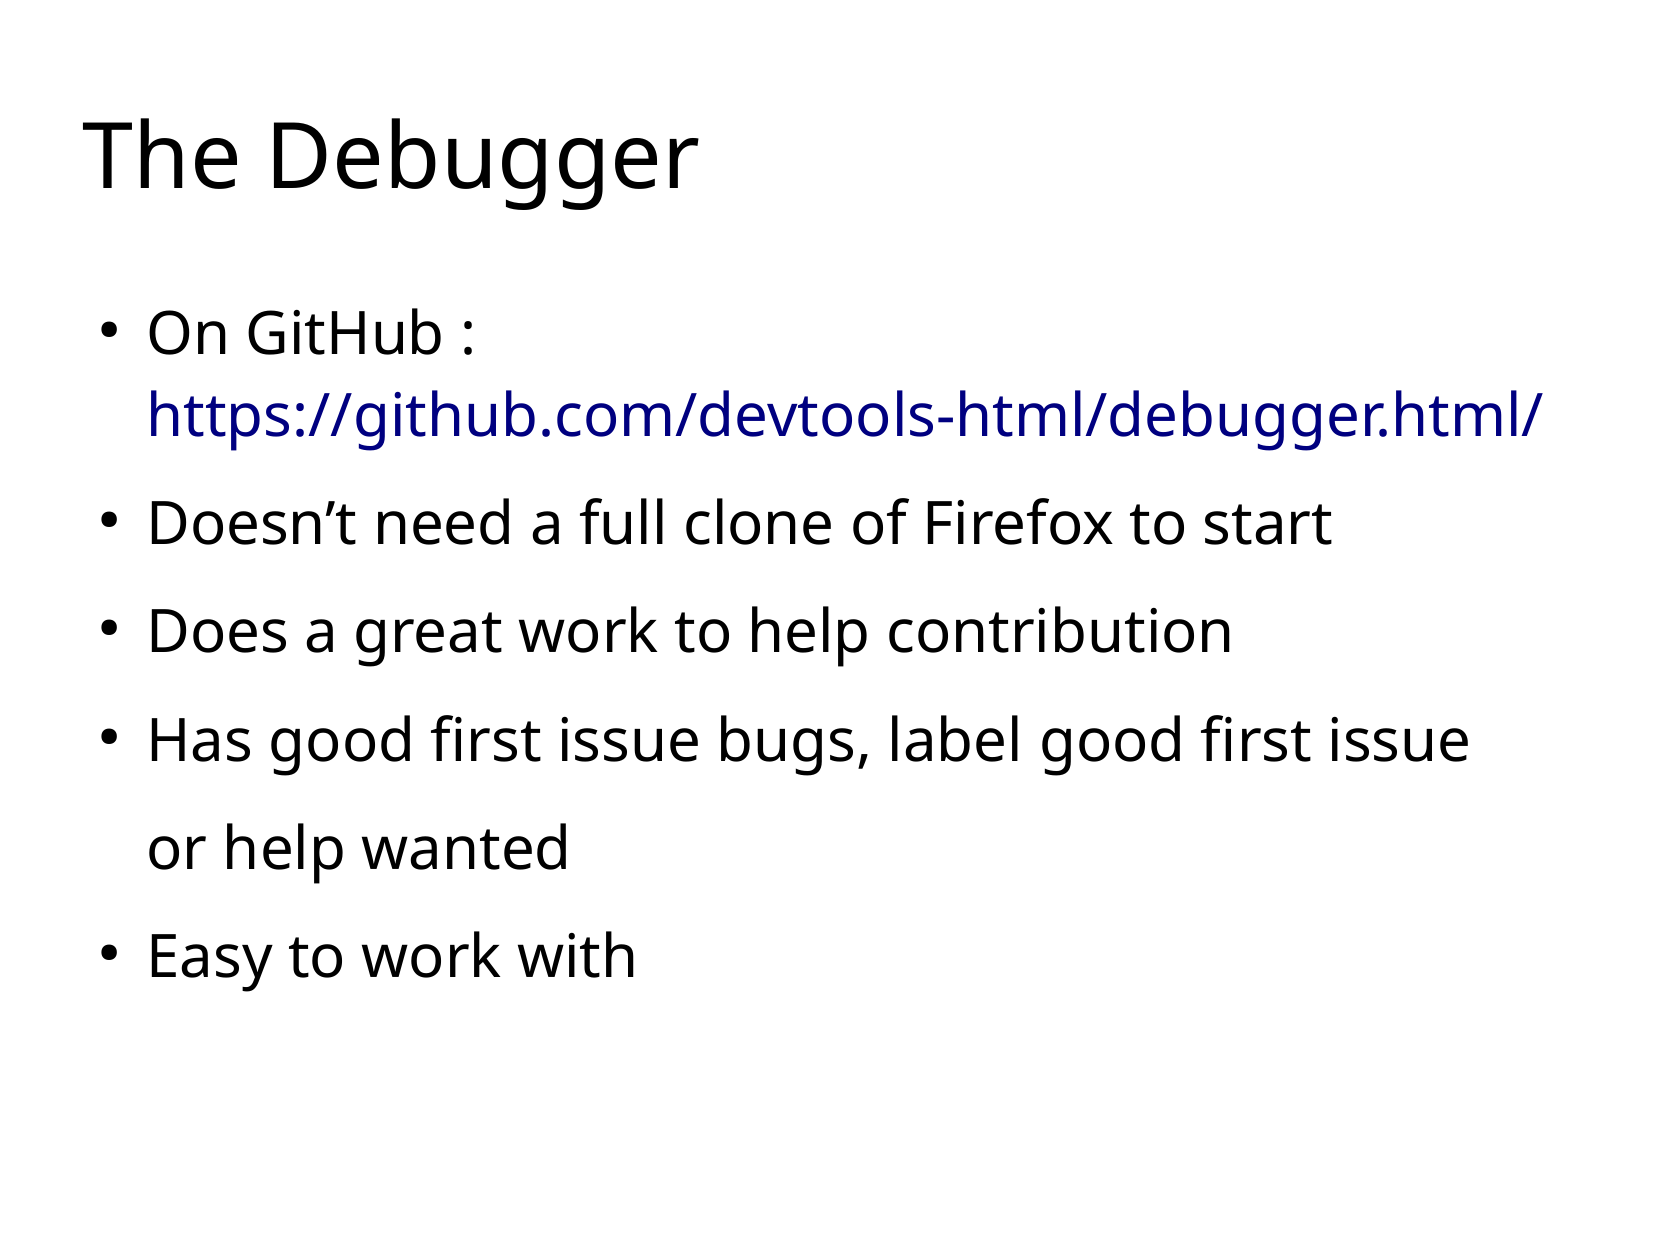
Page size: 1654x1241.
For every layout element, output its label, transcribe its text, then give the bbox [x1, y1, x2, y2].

list On GitHub : https://github.com/devtools-html/debugger.html/ Doesn’t need a full clone of Firefox to start Does a great work to help contribution Has good first issue bugs, label good first issue or help wanted Easy to work with [82, 290, 1571, 1010]
title The Debugger [82, 49, 1571, 257]
